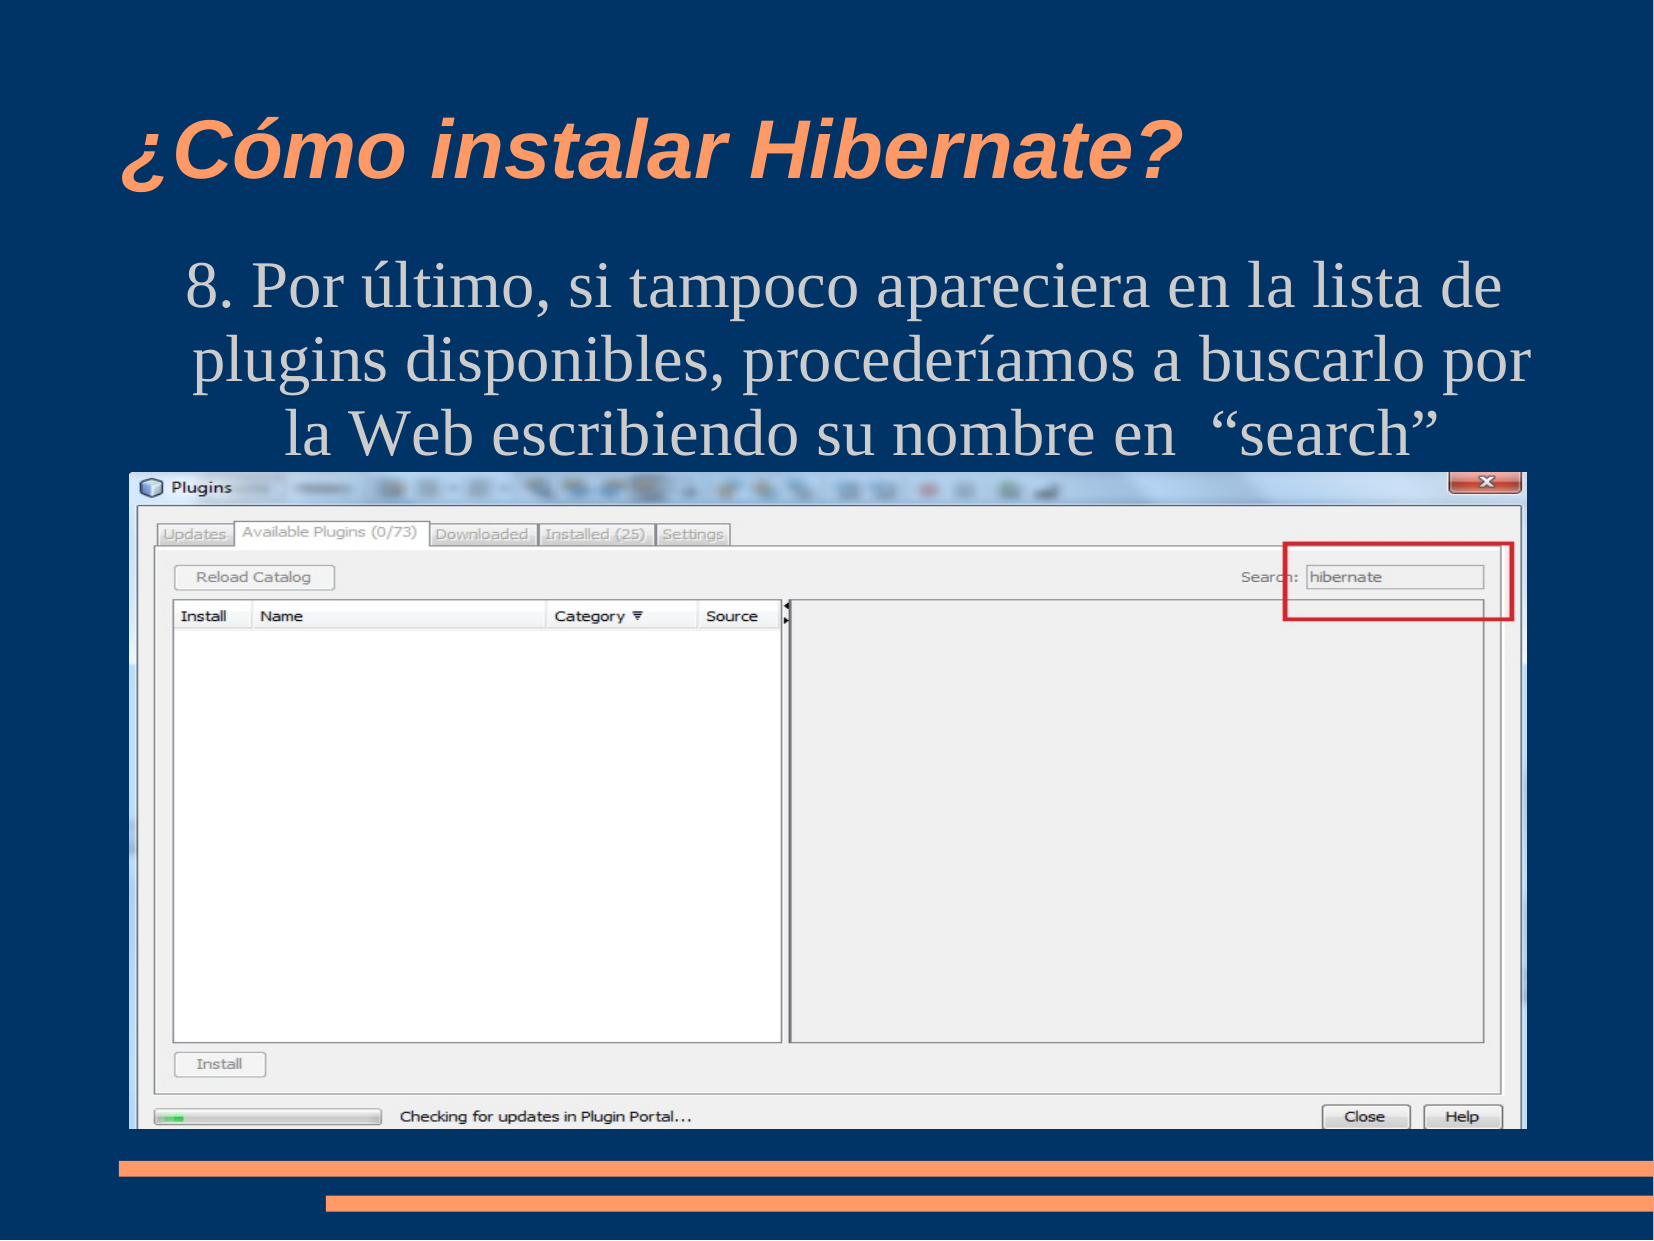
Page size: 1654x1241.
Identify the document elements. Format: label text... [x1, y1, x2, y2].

picture [129, 472, 1527, 1129]
subtitle 8. Por último, si tampoco apareciera en la lista de plugins disponibles, procederíamos a buscarlo por la Web escribiendo su nombre en “search” [125, 248, 1565, 545]
title ¿Cómo instalar Hibernate? [121, 53, 1534, 246]
